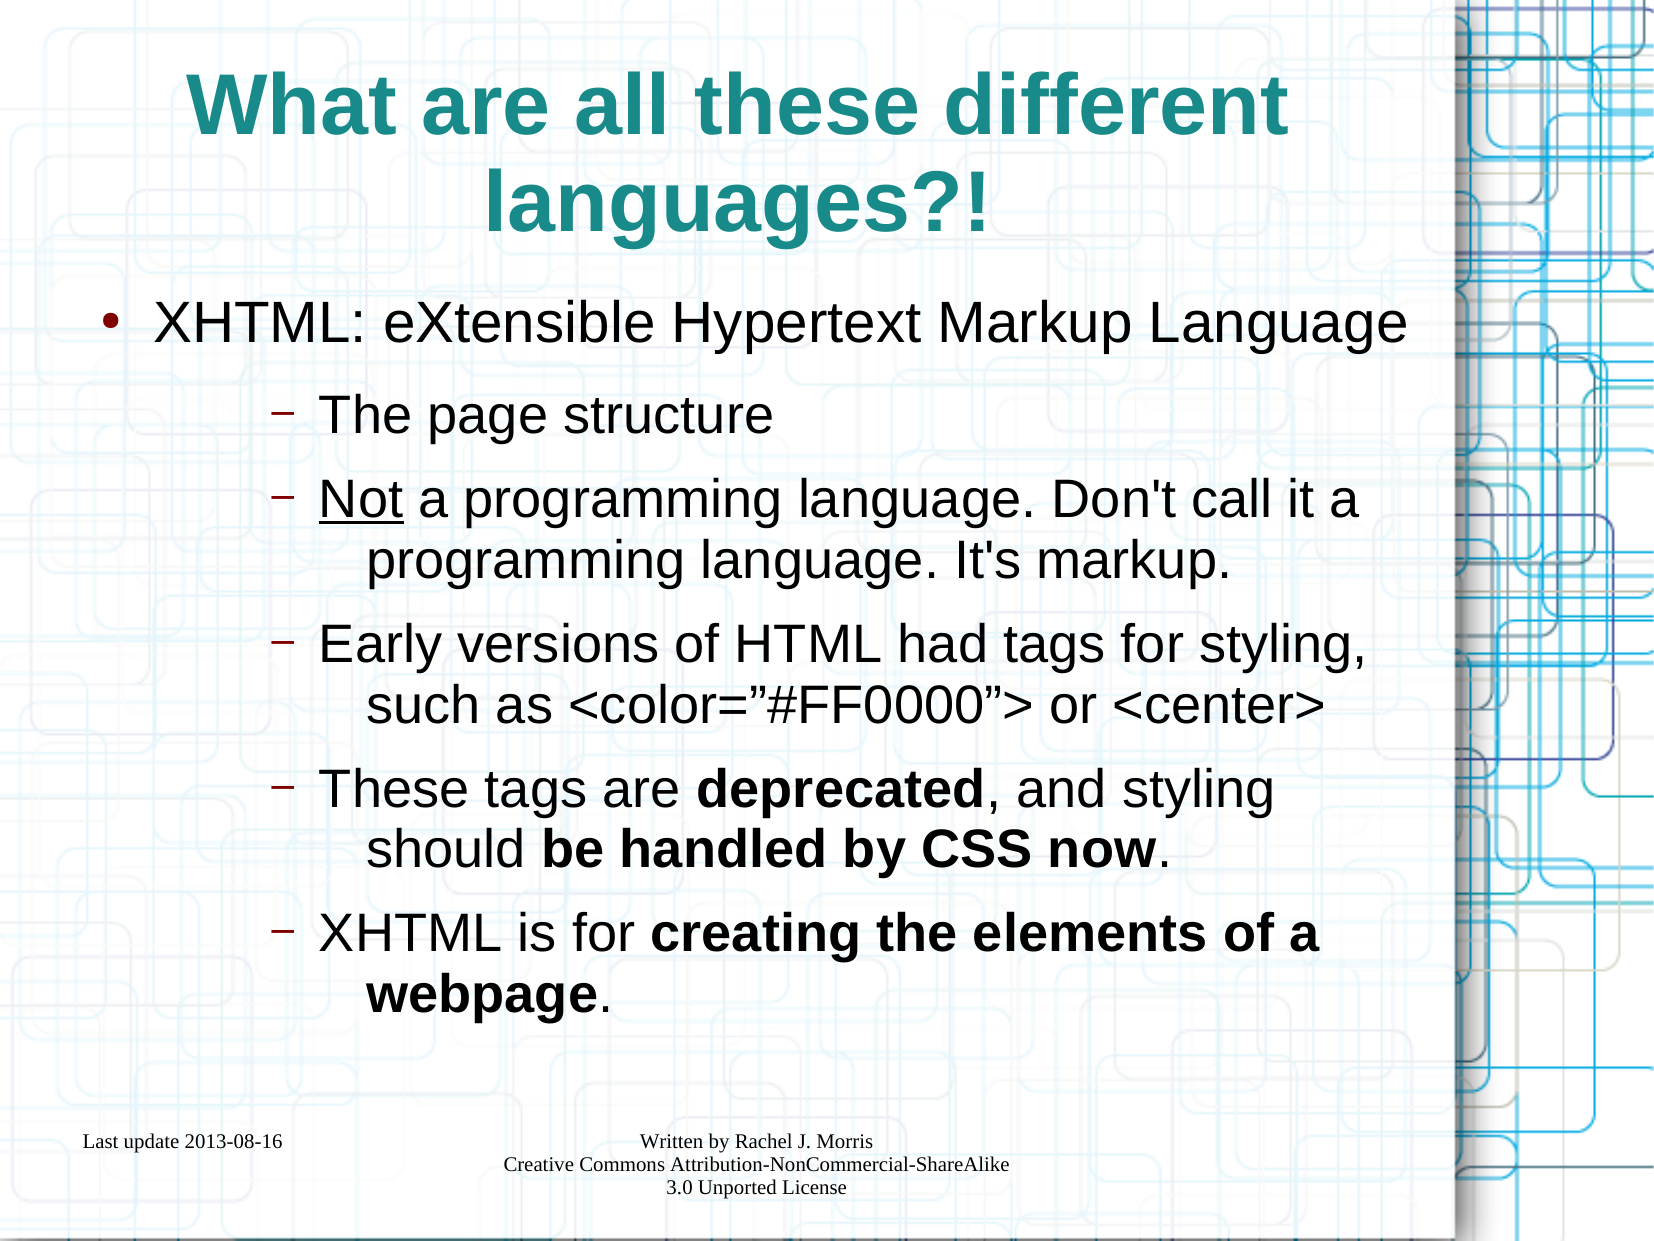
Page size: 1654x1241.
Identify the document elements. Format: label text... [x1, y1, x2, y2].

title What are all these different languages?! [59, 49, 1418, 257]
picture [0, 0, 1654, 1241]
list XHTML: eXtensible Hypertext Markup Language The page structure Not a programming language. Don't call it a programming language. It's markup. Early versions of HTML had tags for styling, such as <color=”#FF0000”> or <center> These tags are deprecated, and styling should be handled by CSS now. XHTML is for creating the elements of a webpage. [82, 290, 1418, 1025]
